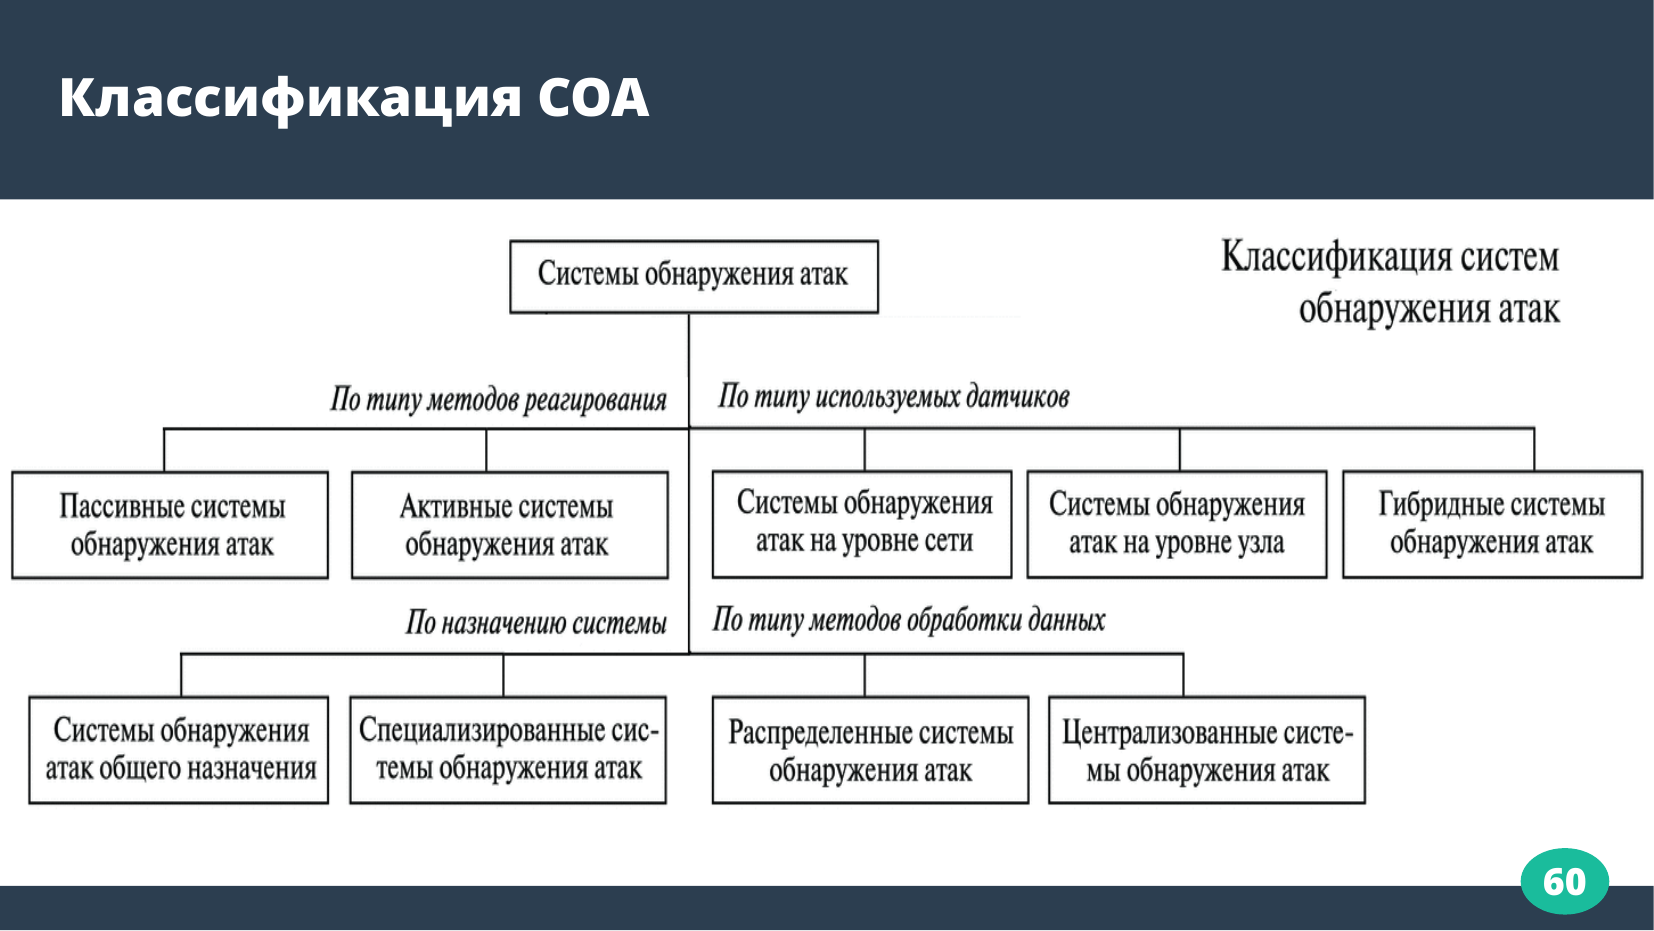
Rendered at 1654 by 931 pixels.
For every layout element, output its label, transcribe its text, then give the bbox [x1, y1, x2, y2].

title Классификация СОА [59, 37, 1595, 155]
picture [0, 224, 1654, 822]
